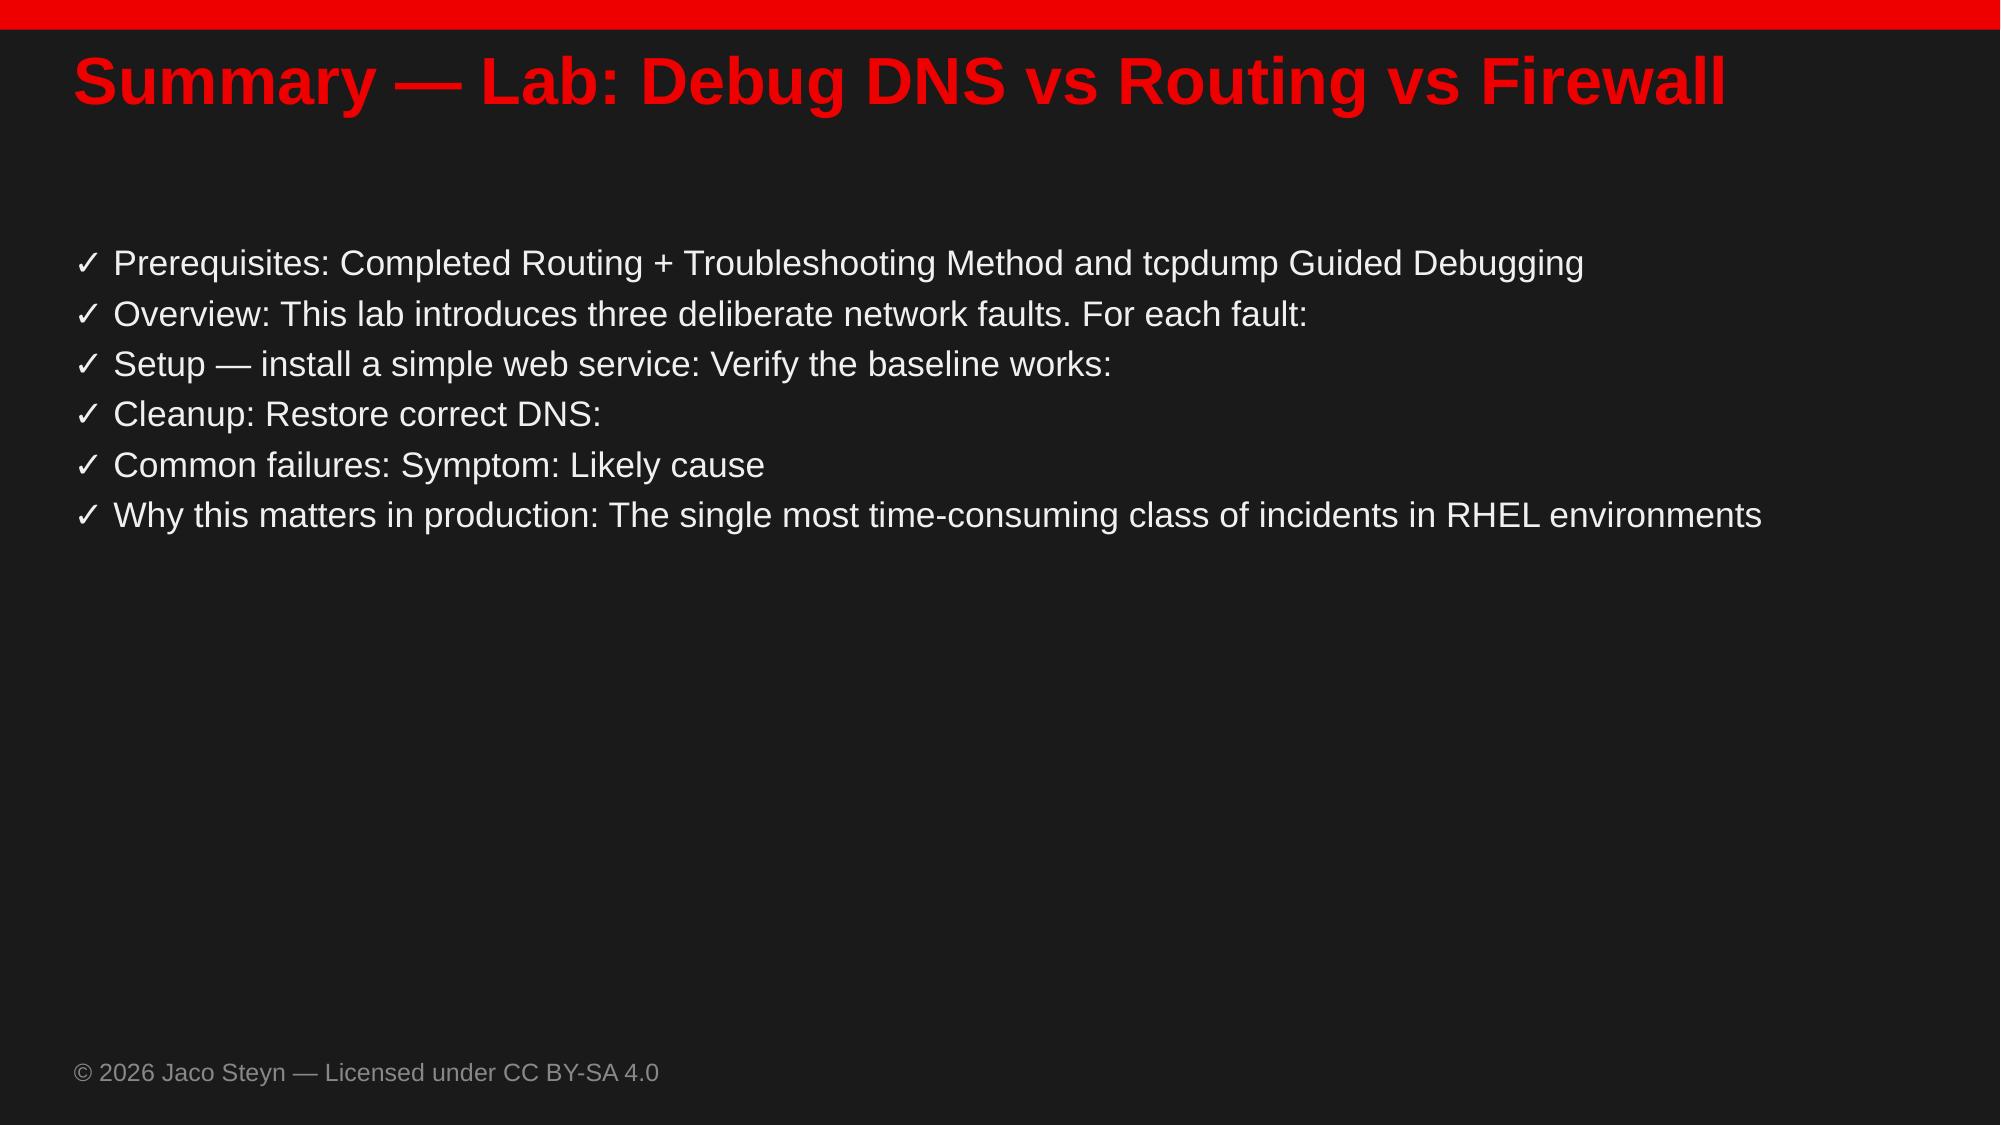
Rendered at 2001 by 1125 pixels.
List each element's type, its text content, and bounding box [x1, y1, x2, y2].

text_box © 2026 Jaco Steyn — Licensed under CC BY-SA 4.0 [59, 1051, 1942, 1093]
text_box ✓ Prerequisites: Completed Routing + Troubleshooting Method and tcpdump Guided Debugging ✓ Overview: This lab introduces three deliberate network faults. For each fault: ✓ Setup — install a simple web service: Verify the baseline works: ✓ Cleanup: Restore correct DNS: ✓ Common failures: Symptom: Likely cause ✓ Why this matters in production: The single most time-consuming class of incidents in RHEL environments [59, 236, 1942, 1037]
text_box [0, 0, 2001, 30]
text_box Summary — Lab: Debug DNS vs Routing vs Firewall [59, 36, 1942, 208]
